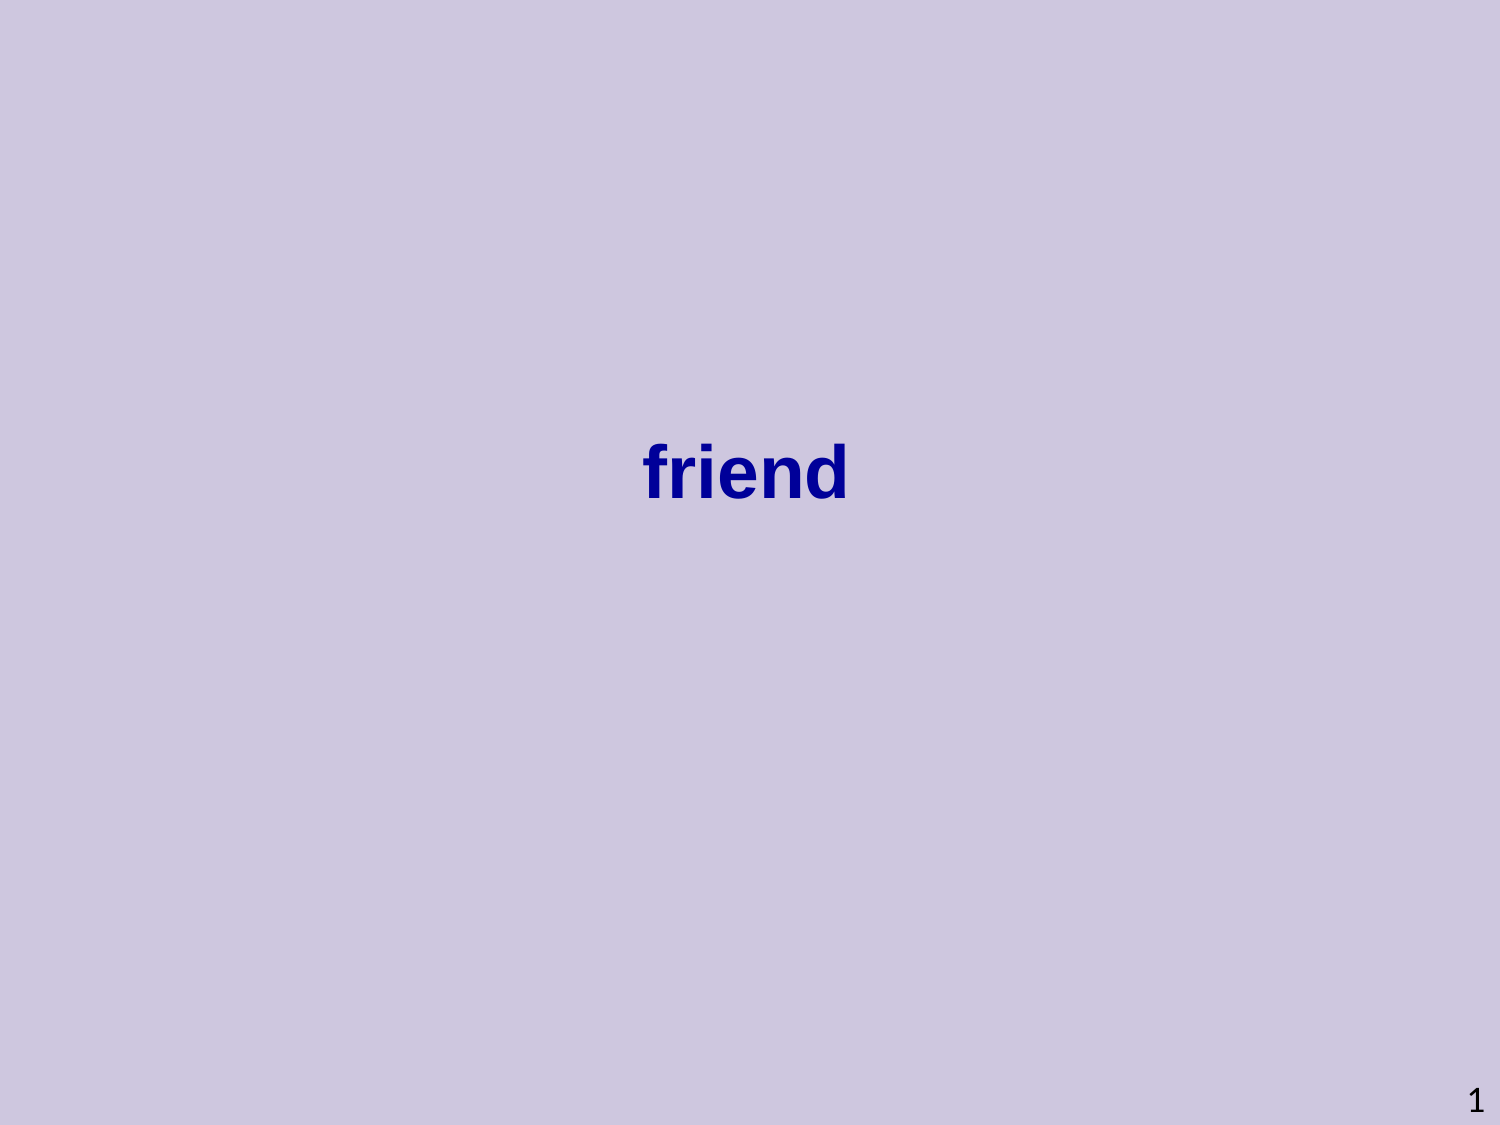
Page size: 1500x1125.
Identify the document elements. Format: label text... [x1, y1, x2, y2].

text_box <number> [1428, 1069, 1500, 1125]
title friend [112, 374, 1381, 563]
